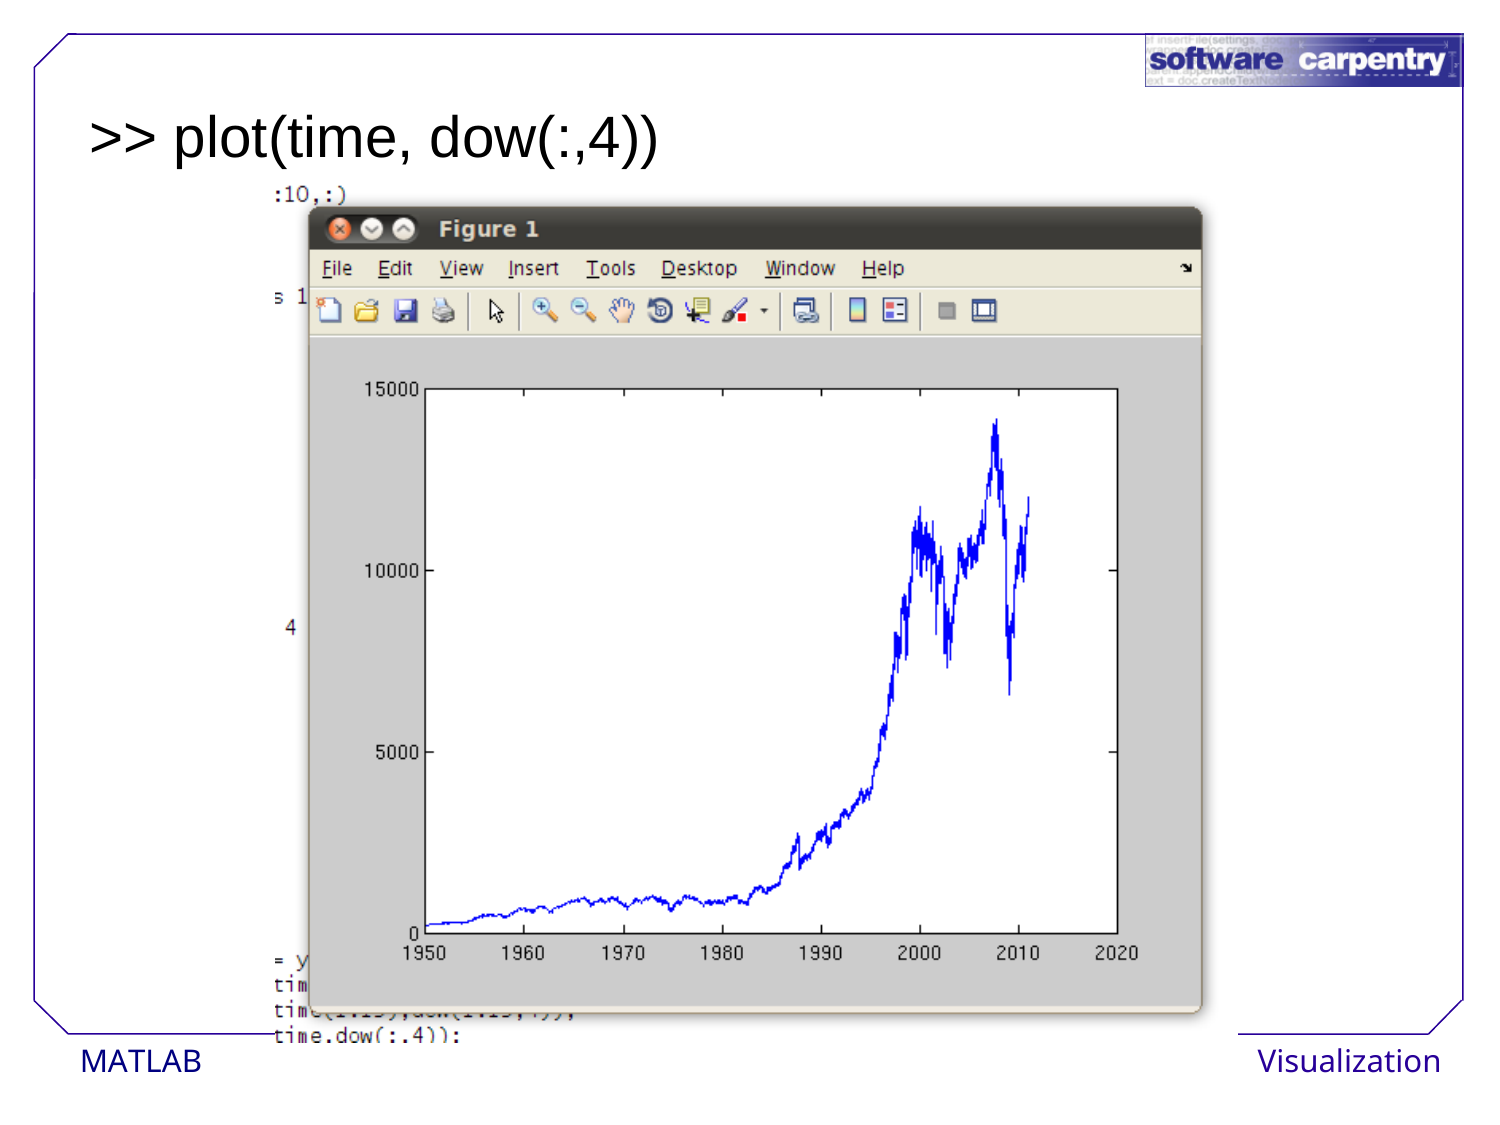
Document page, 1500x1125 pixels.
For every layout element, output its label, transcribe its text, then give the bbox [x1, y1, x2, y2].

list >> plot(time, dow(:,4)) [75, 99, 1363, 1013]
picture [1145, 33, 1464, 87]
picture [275, 183, 1238, 1043]
